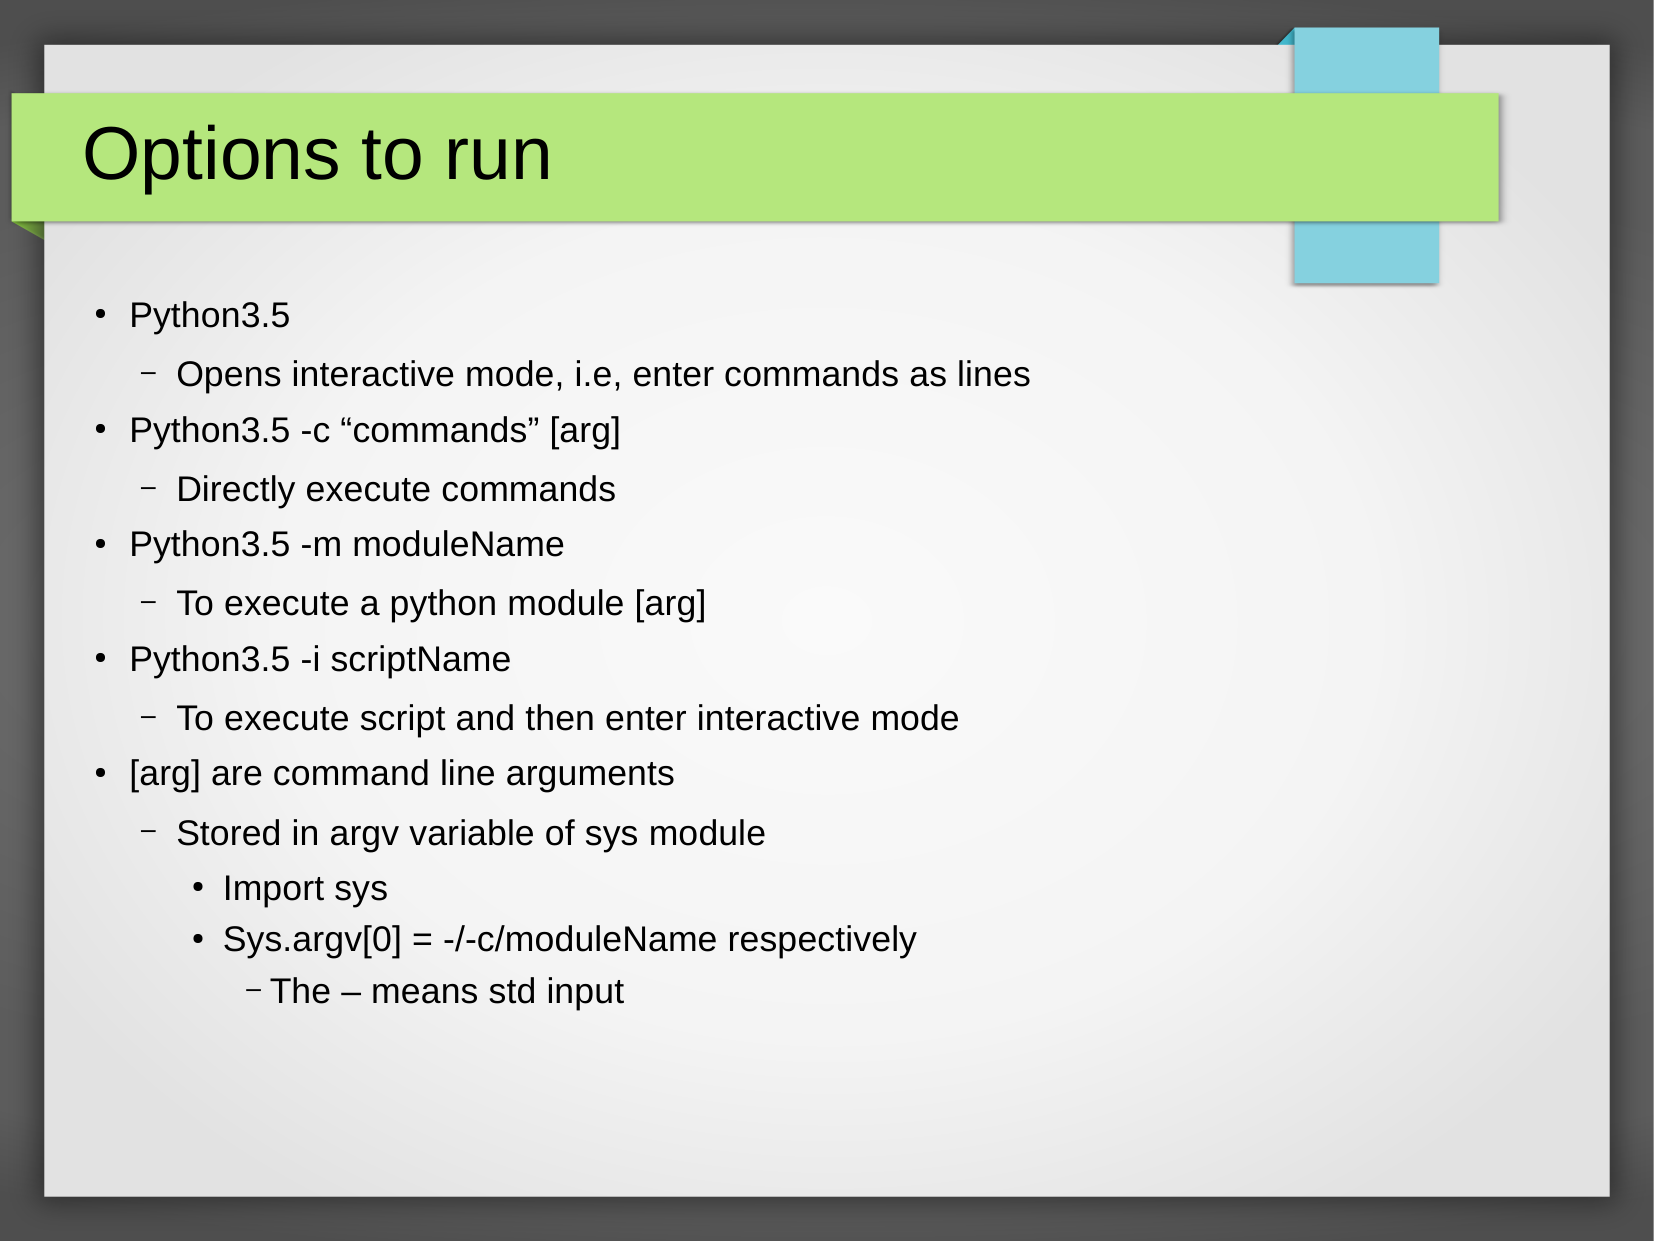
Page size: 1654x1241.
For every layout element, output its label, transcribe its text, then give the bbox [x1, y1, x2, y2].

list Python3.5 Opens interactive mode, i.e, enter commands as lines Python3.5 -c “commands” [arg] Directly execute commands Python3.5 -m moduleName To execute a python module [arg] Python3.5 -i scriptName To execute script and then enter interactive mode [arg] are command line arguments Stored in argv variable of sys module Import sys Sys.argv[0] = -/-c/moduleName respectively The – means std input [82, 295, 1571, 1015]
title Options to run [82, 94, 1264, 213]
picture [0, 0, 1654, 1241]
